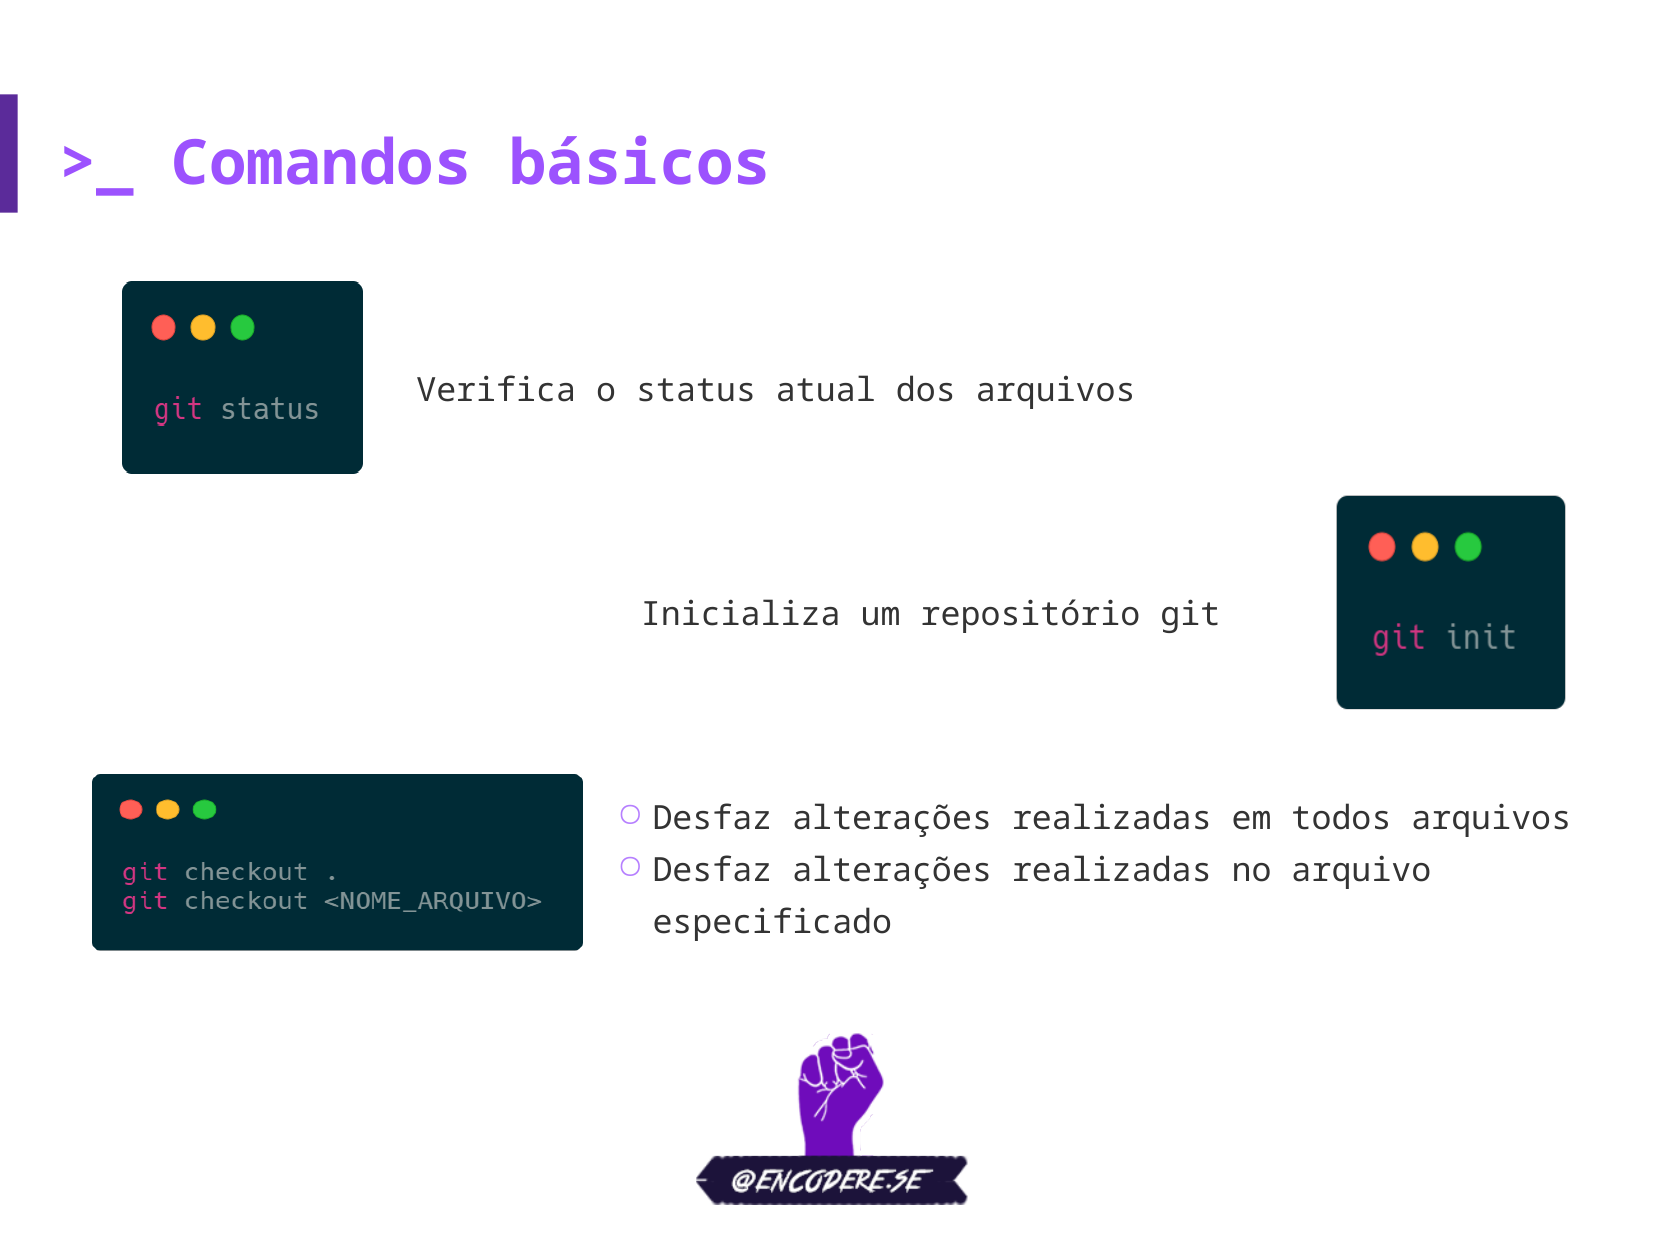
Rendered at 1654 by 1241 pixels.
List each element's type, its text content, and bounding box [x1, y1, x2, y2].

text_box Inicializa um repositório git [625, 575, 1216, 638]
text_box Verifica o status atual dos arquivos [366, 351, 1170, 414]
text_box [0, 94, 18, 213]
picture [696, 1027, 969, 1205]
picture [1216, 366, 1654, 839]
picture [0, 684, 686, 1040]
picture [11, 165, 473, 591]
text_box Desfaz alterações realizadas em todos arquivos Desfaz alterações realizadas no arquivo especificado [602, 779, 1595, 984]
title >_ Comandos básicos [59, 118, 1489, 273]
